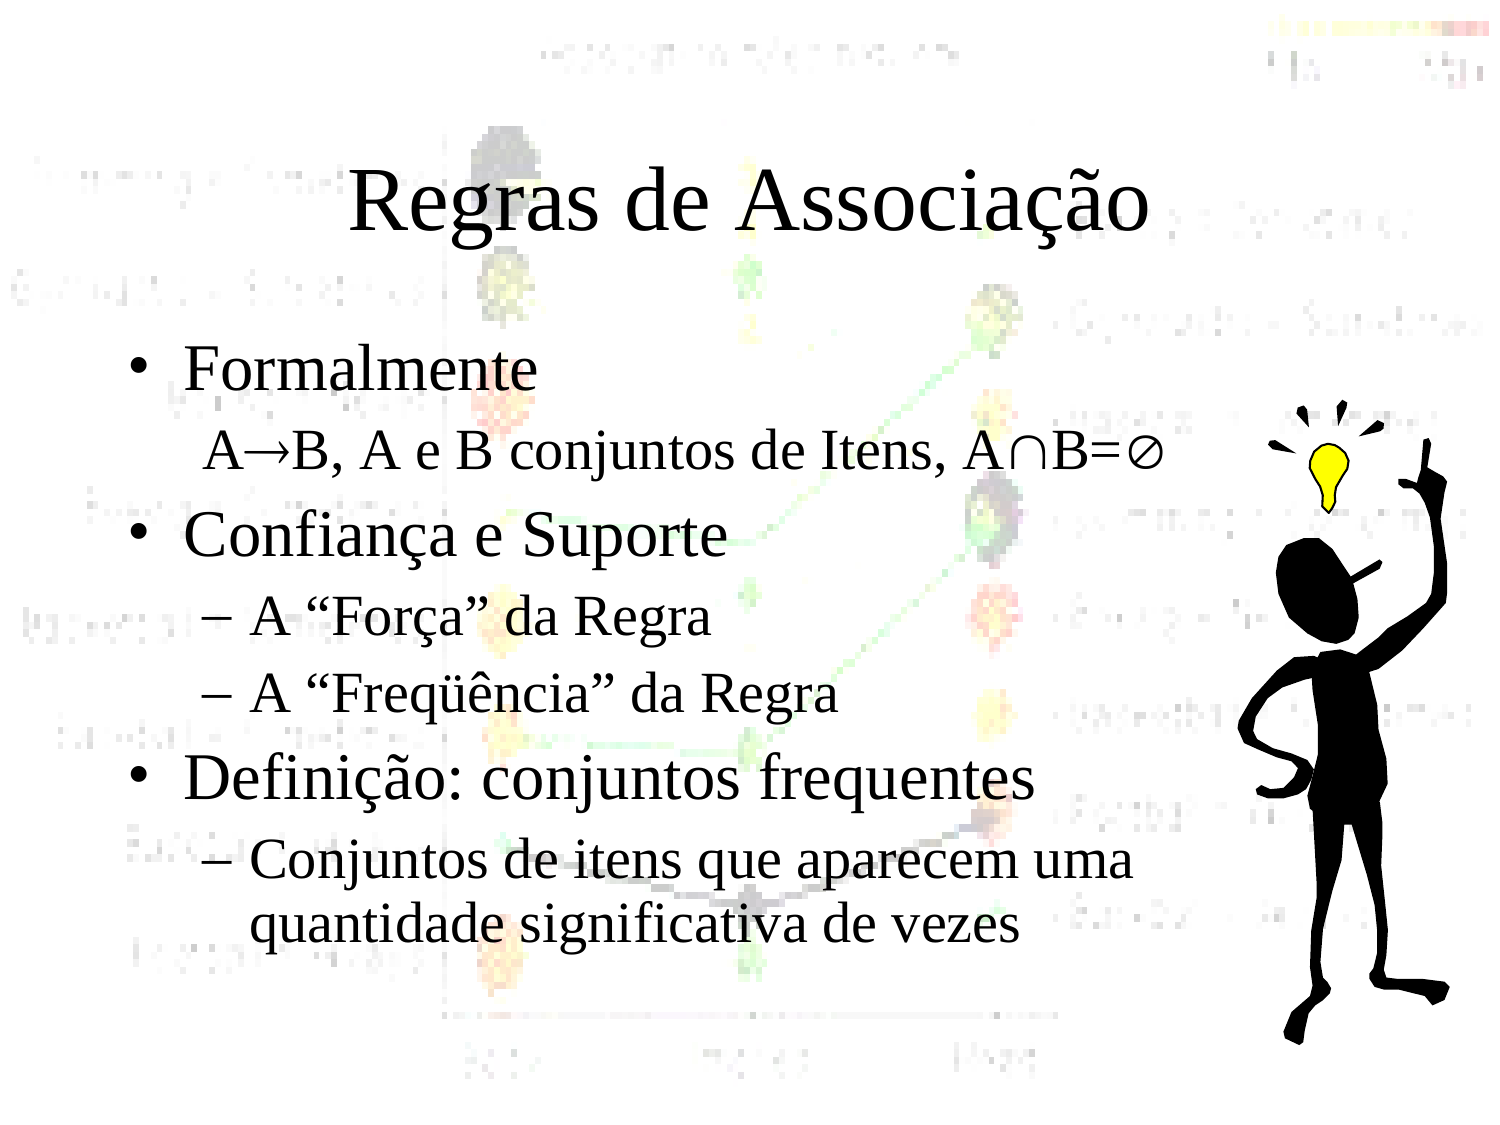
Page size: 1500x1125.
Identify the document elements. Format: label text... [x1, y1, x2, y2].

list Formalmente AB, A e B conjuntos de Itens, AB= Confiança e Suporte A “Força” da Regra A “Freqüência” da Regra Definição: conjuntos frequentes Conjuntos de itens que aparecem uma quantidade significativa de vezes [112, 324, 1388, 1054]
title Regras de Associação [112, 99, 1388, 288]
picture [1237, 399, 1450, 1046]
